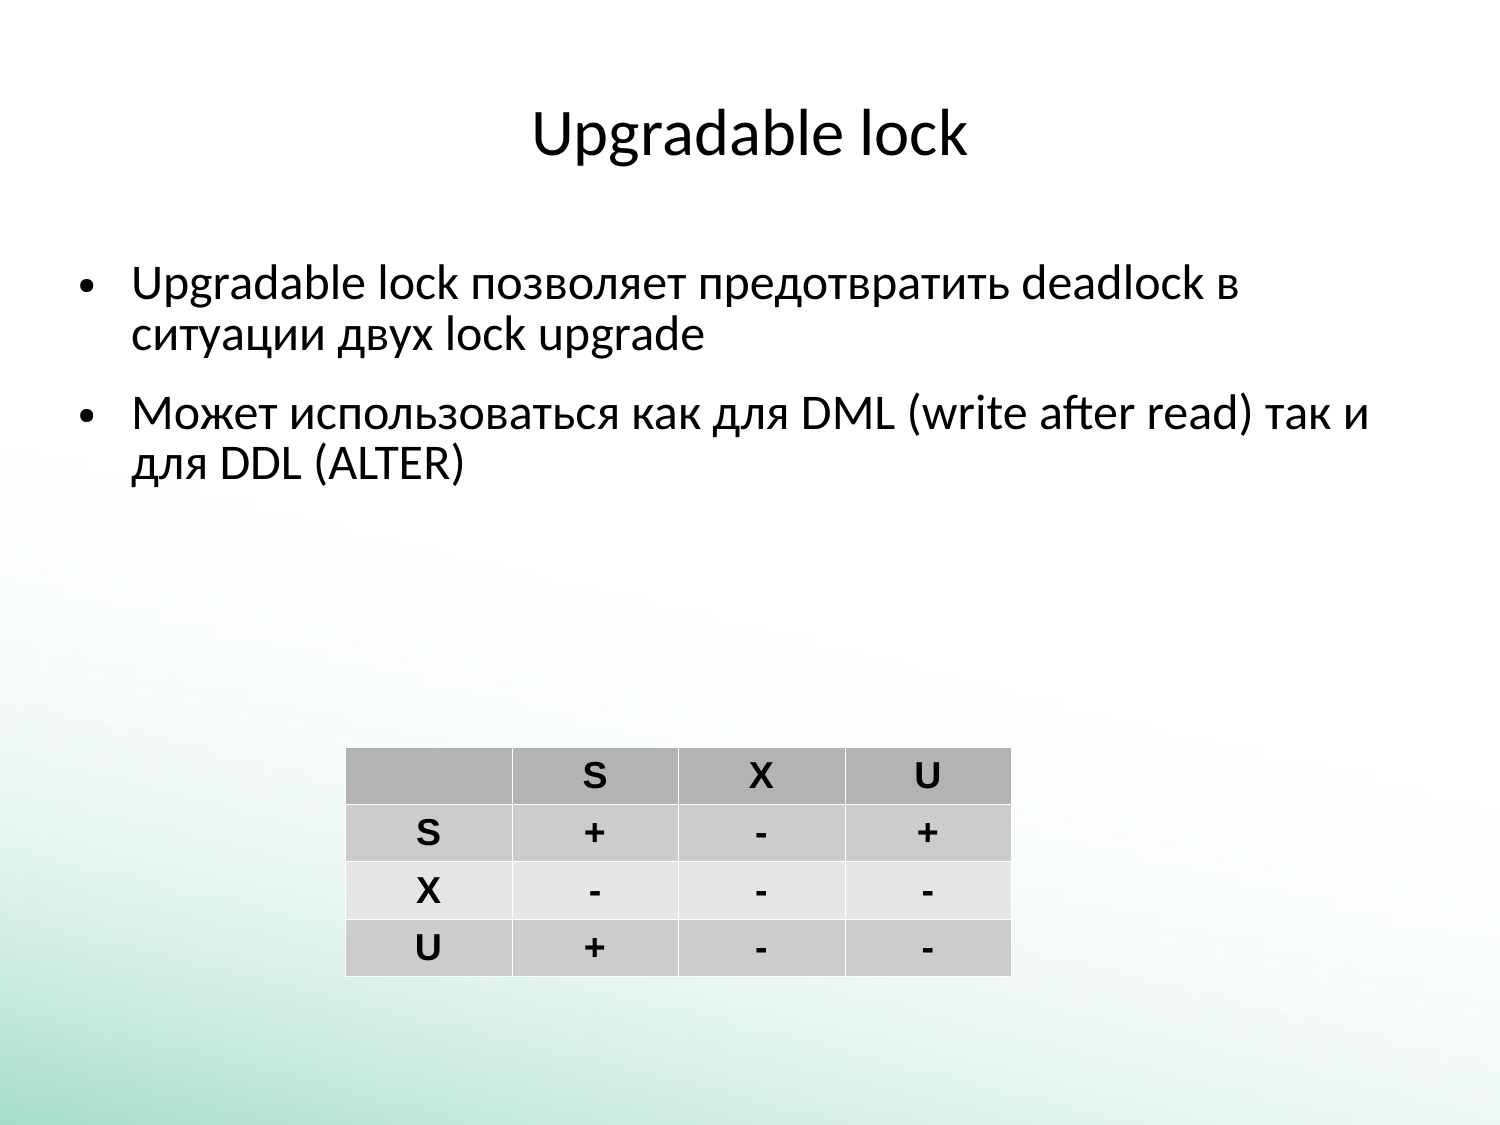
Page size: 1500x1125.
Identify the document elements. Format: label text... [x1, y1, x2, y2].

list Upgradable lock позволяет предотвратить deadlock в ситуации двух lock upgrade Может использоваться как для DML (write after read) так и для DDL (ALTER) [60, 262, 1411, 1005]
title Upgradable lock [75, 45, 1425, 233]
picture [0, 0, 1500, 1125]
